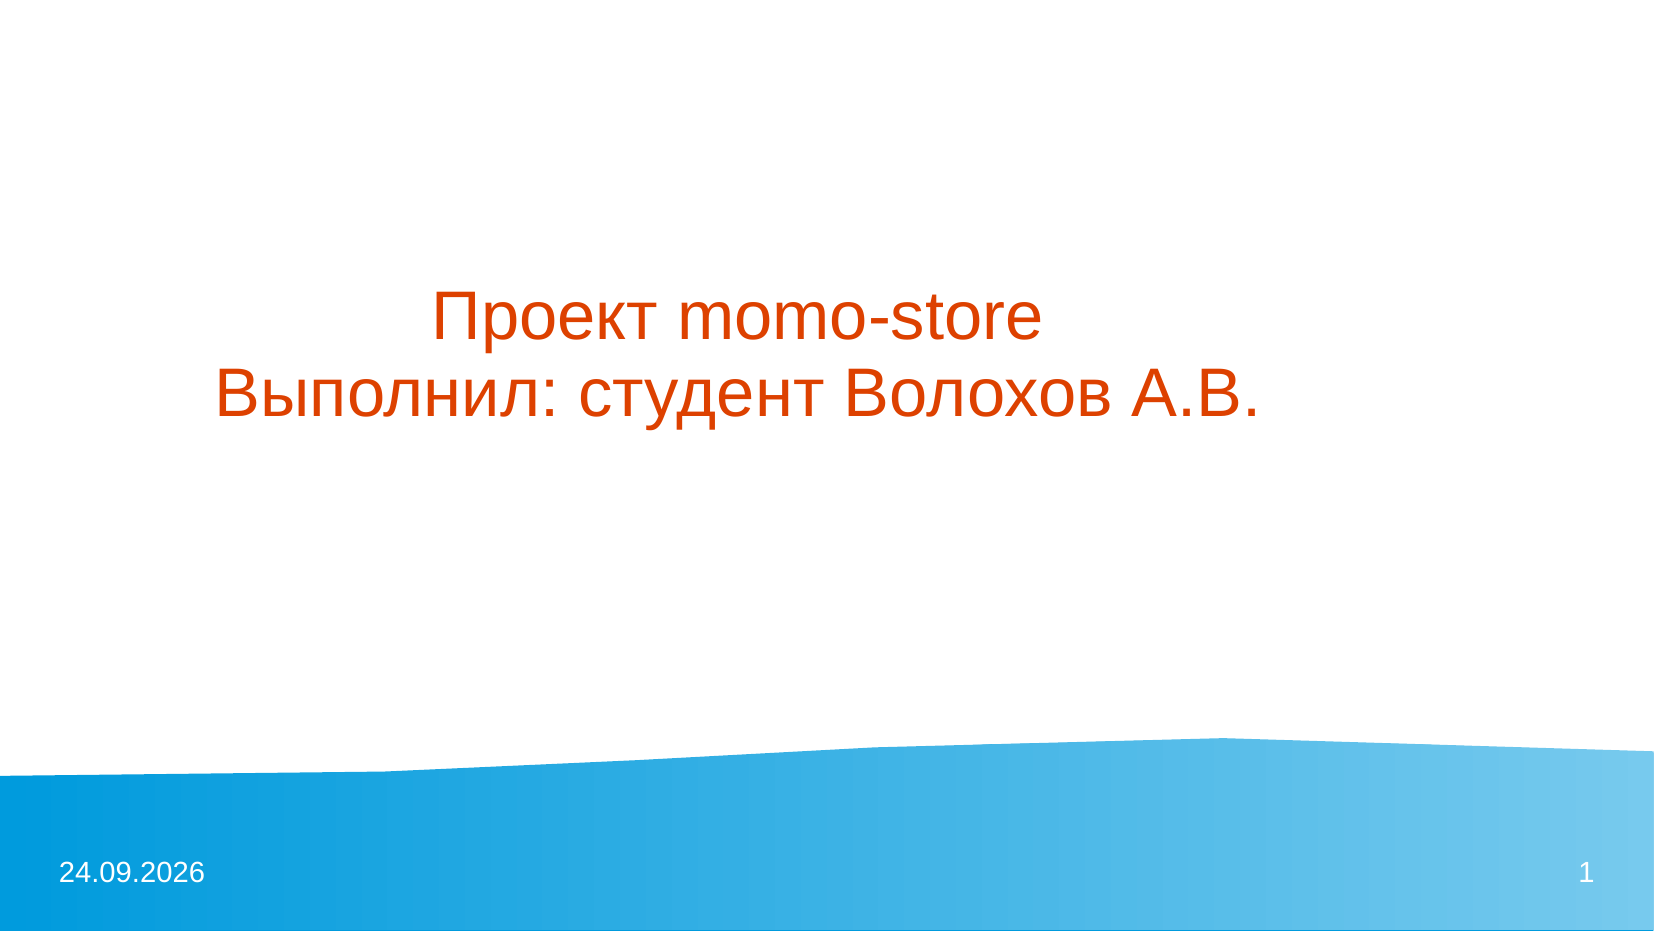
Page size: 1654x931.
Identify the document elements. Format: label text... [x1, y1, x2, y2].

title Проект momo-store Выполнил: студент Волохов А.В. [0, 265, 1477, 443]
